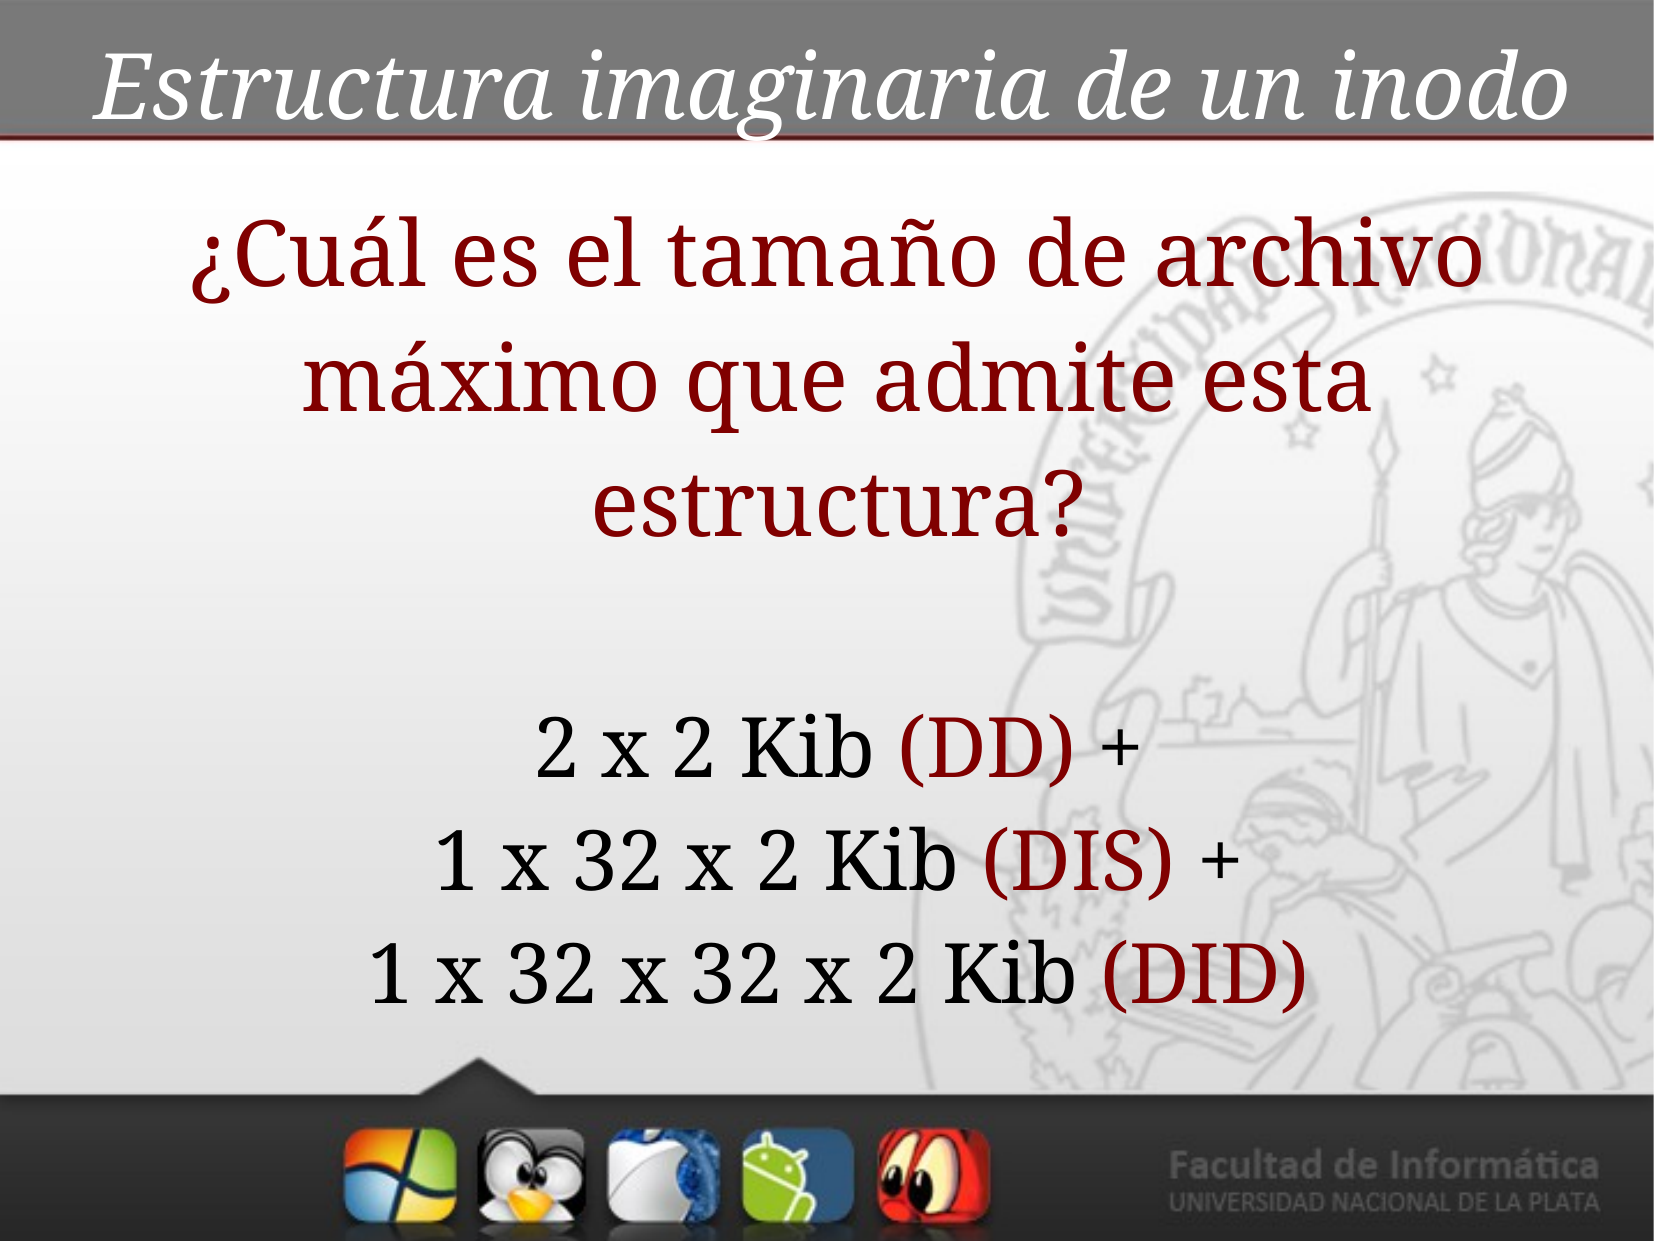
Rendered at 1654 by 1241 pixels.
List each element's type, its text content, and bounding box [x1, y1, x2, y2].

subtitle ¿Cuál es el tamaño de archivo máximo que admite esta estructura? 2 x 2 Kib (DD) + 1 x 32 x 2 Kib (DIS) + 1 x 32 x 32 x 2 Kib (DID) [59, 153, 1619, 1063]
picture [0, 0, 1654, 1241]
title Estructura imaginaria de un inodo [84, 25, 1573, 142]
